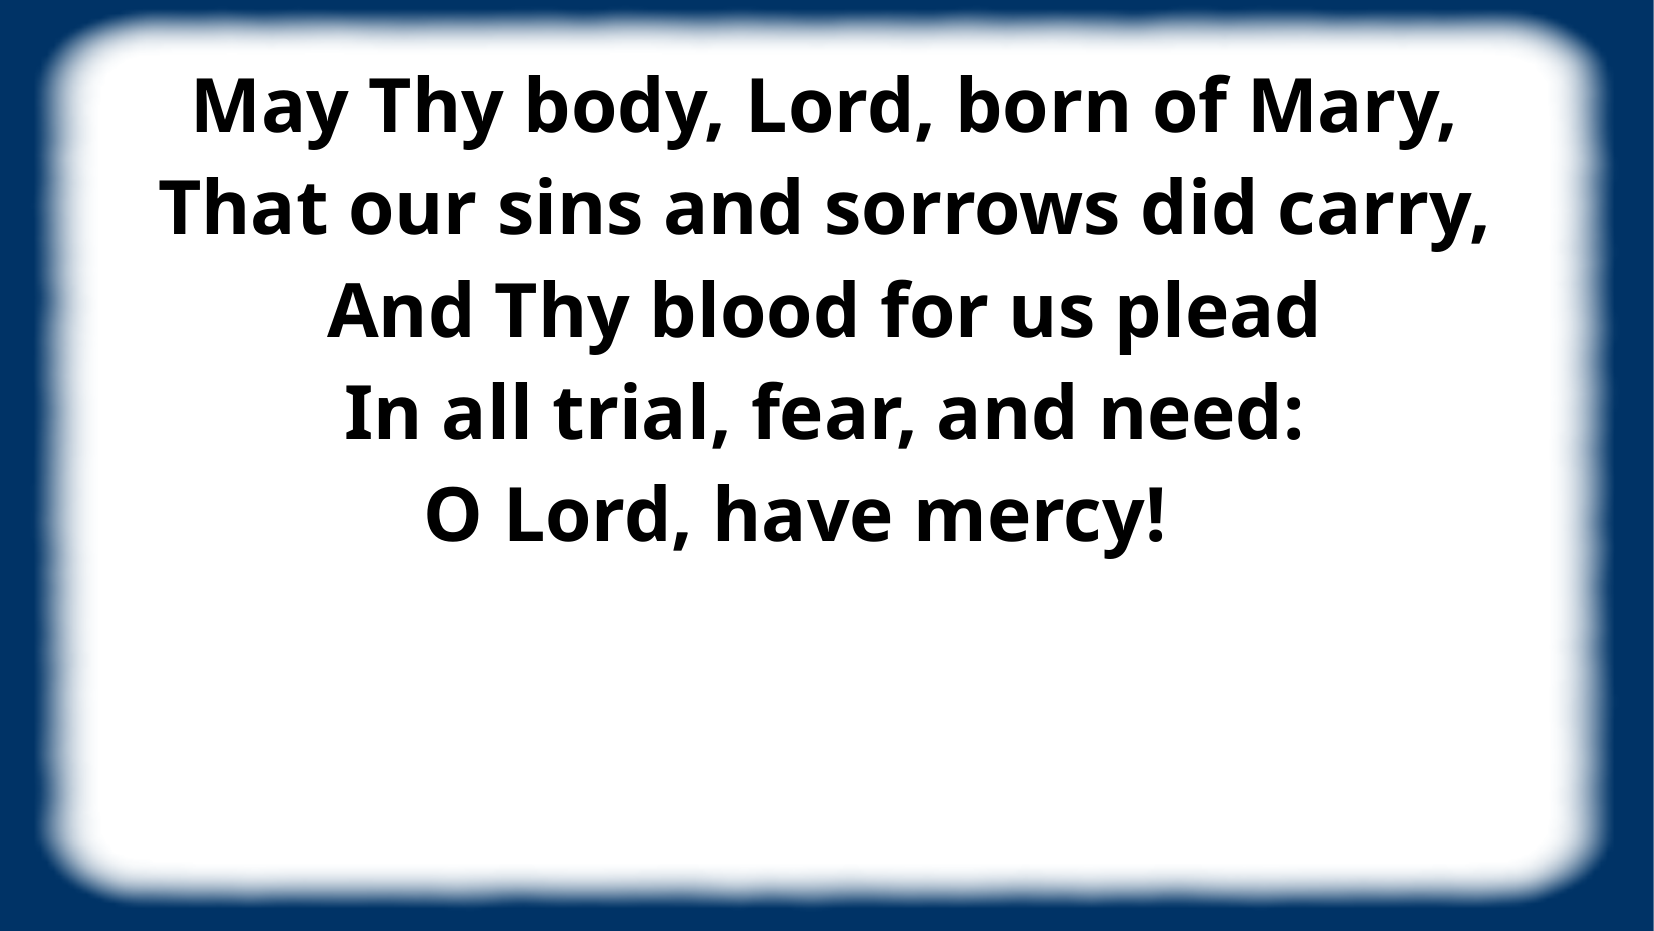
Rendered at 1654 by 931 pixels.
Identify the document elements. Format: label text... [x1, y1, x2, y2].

text_box May Thy body, Lord, born of Mary, That our sins and sorrows did carry, And Thy blood for us plead In all trial, fear, and need: O Lord, have mercy! [75, 45, 1576, 559]
picture [0, 0, 1654, 931]
